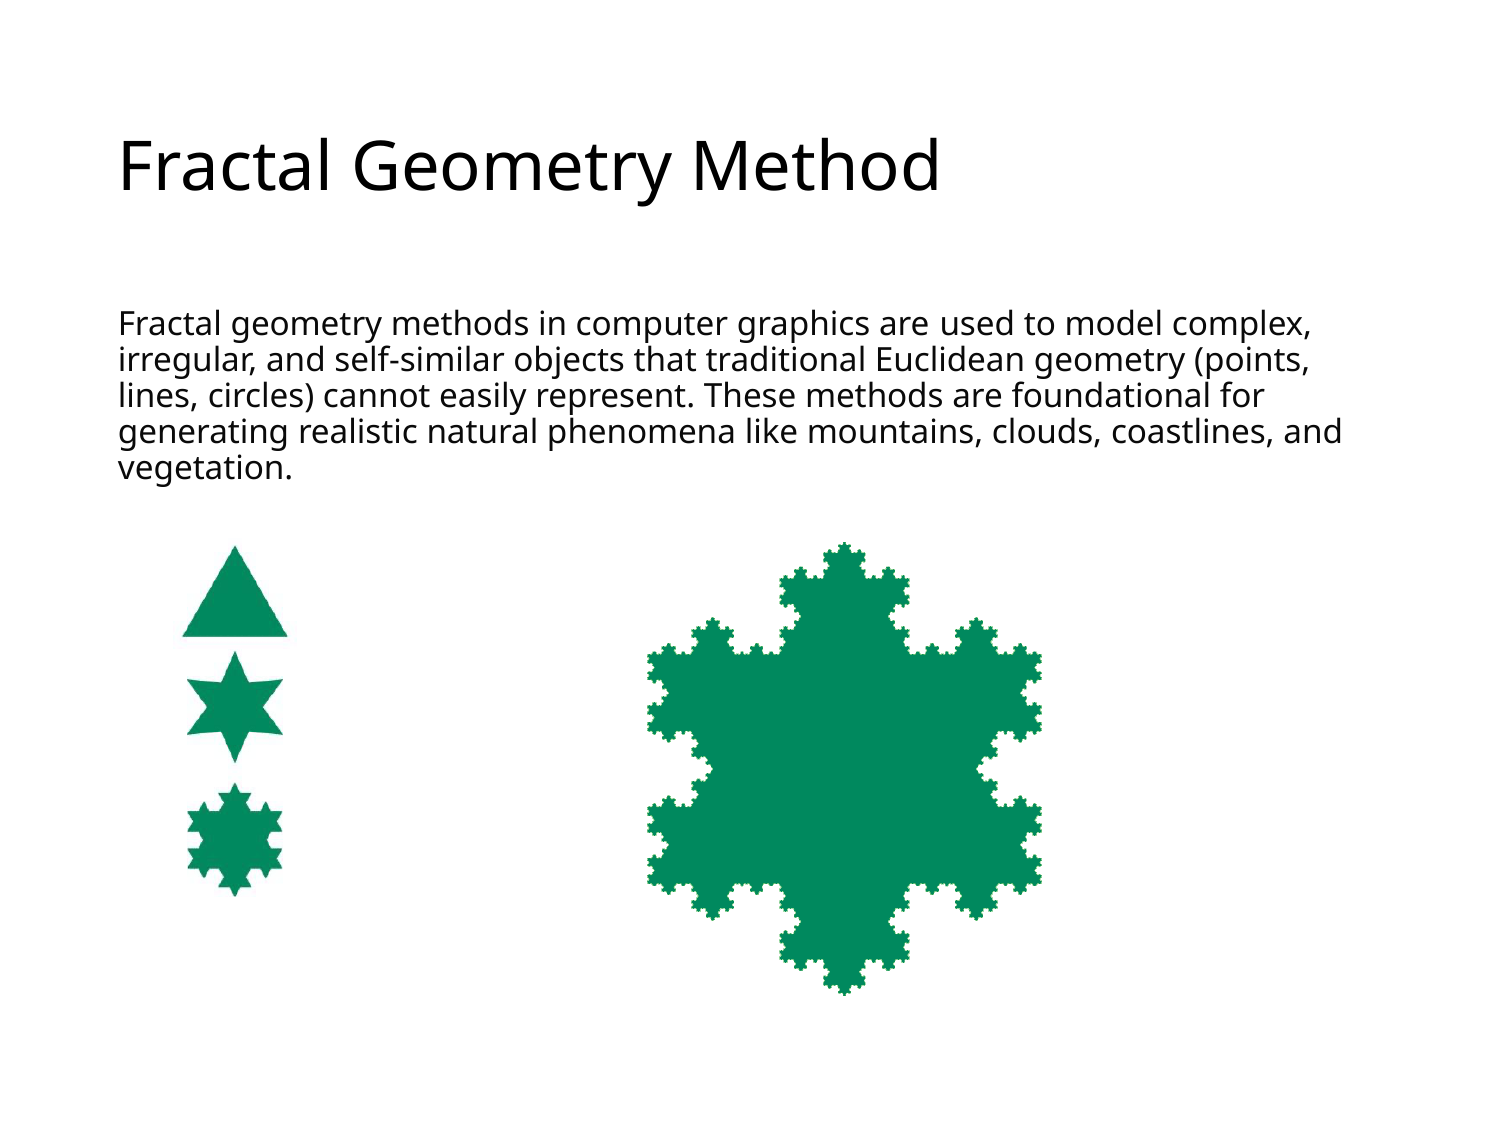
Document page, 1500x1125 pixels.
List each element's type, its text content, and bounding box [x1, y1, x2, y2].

picture [131, 524, 338, 928]
list Fractal geometry methods in computer graphics are used to model complex, irregular, and self-similar objects that traditional Euclidean geometry (points, lines, circles) cannot easily represent. These methods are foundational for generating realistic natural phenomena like mountains, clouds, coastlines, and vegetation. [103, 299, 1397, 1014]
picture [600, 524, 1088, 1013]
title Fractal Geometry Method [103, 59, 1397, 278]
